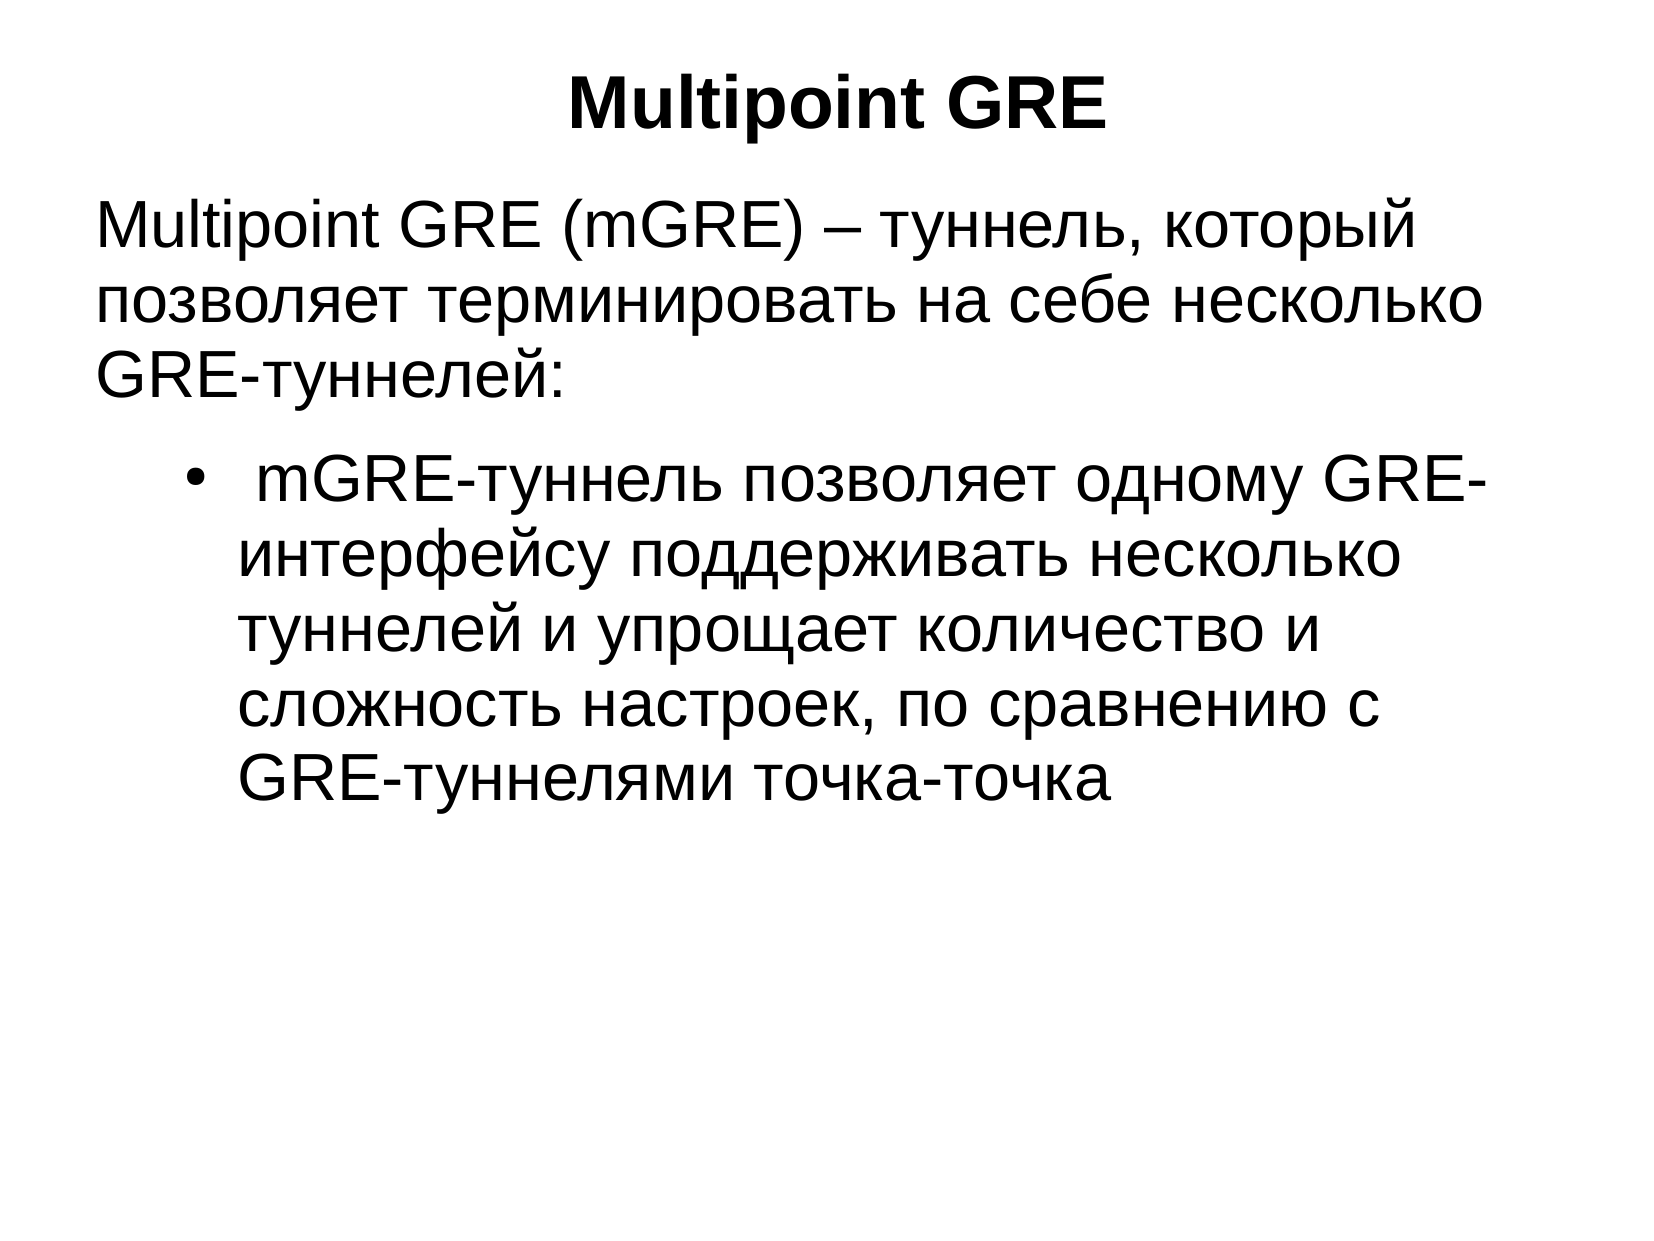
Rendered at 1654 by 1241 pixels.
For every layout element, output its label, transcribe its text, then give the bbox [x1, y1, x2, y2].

list Multipoint GRE (mGRE) – туннель, который позволяет терминировать на себе несколько GRE-туннелей: mGRE-туннель позволяет одному GRE-интерфейсу поддерживать несколько туннелей и упрощает количество и сложность настроек, по сравнению с GRE-туннелями точка-точка [95, 187, 1538, 1208]
text_box Multipoint GRE [64, 37, 1613, 151]
